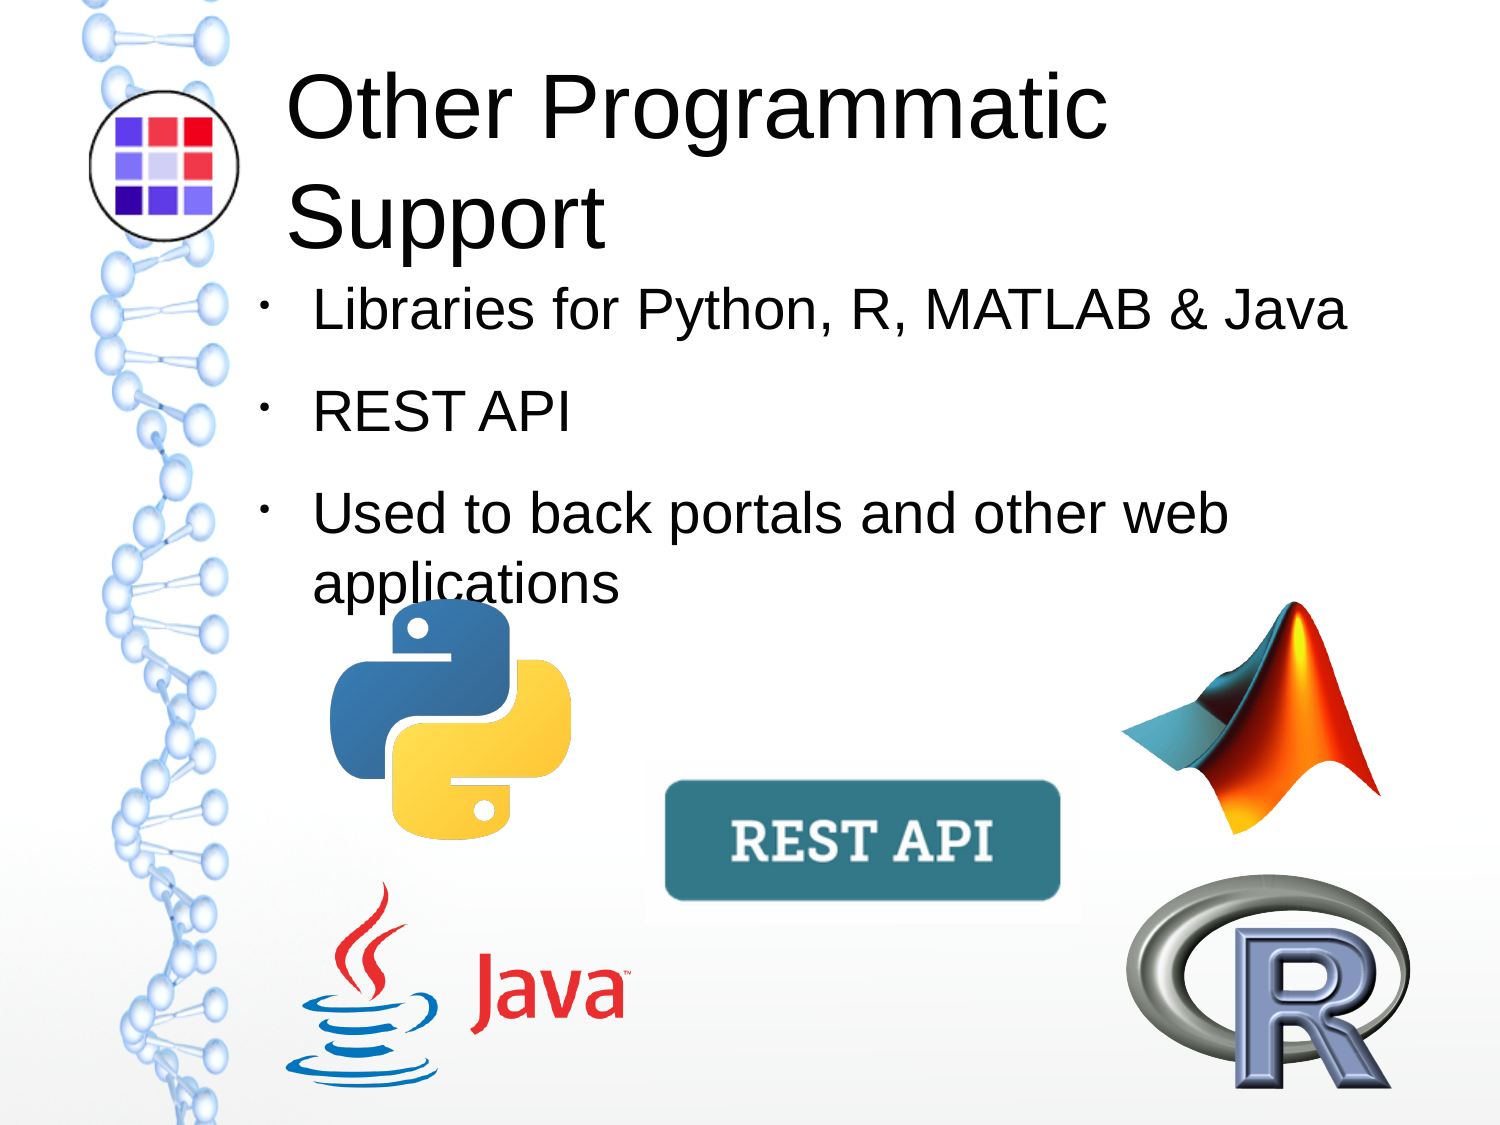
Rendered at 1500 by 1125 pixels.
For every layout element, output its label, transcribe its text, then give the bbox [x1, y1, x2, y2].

list Libraries for Python, R, MATLAB & Java REST API Used to back portals and other web applications [241, 271, 1447, 924]
picture [0, 0, 1500, 1125]
title Other Programmatic Support [285, 36, 1426, 271]
